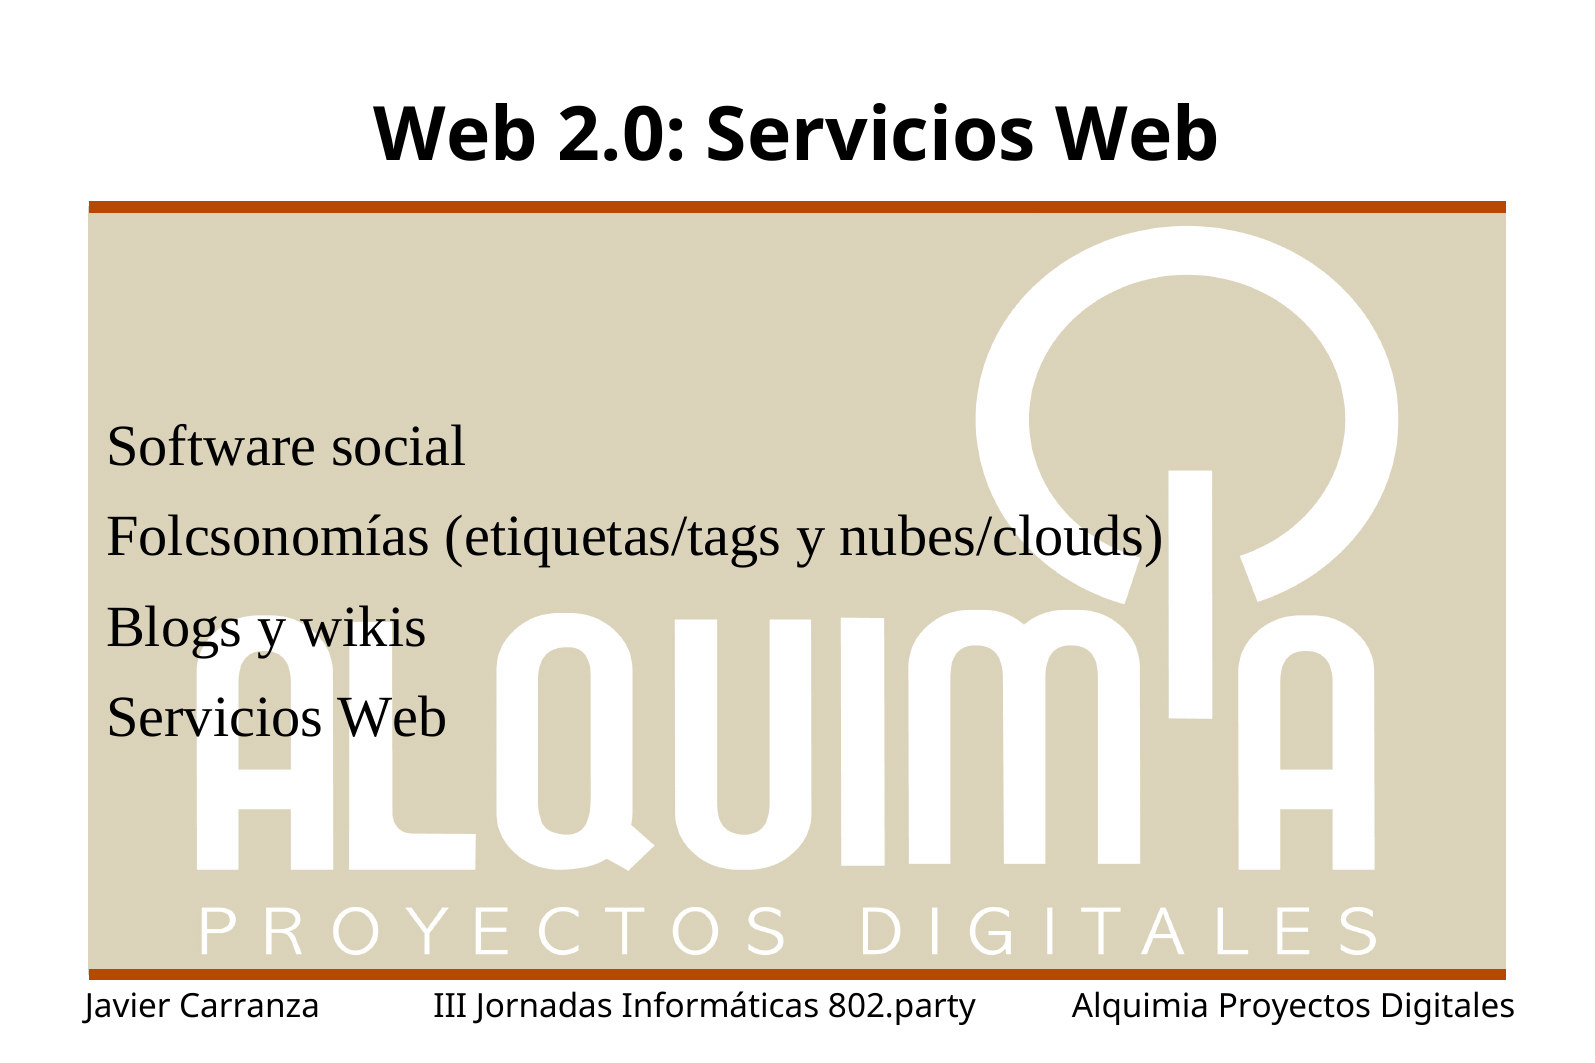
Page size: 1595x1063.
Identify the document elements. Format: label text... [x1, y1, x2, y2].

text_box Javier Carranza III Jornadas Informáticas 802.party Alquimia Proyectos Digitales [81, 974, 1513, 1048]
picture [88, 791, 1506, 969]
list Software social Folcsonomías (etiquetas/tags y nubes/clouds) Blogs y wikis Servicios Web [88, 413, 1516, 791]
title Web 2.0: Servicios Web [79, 42, 1515, 220]
picture [88, 220, 1506, 413]
